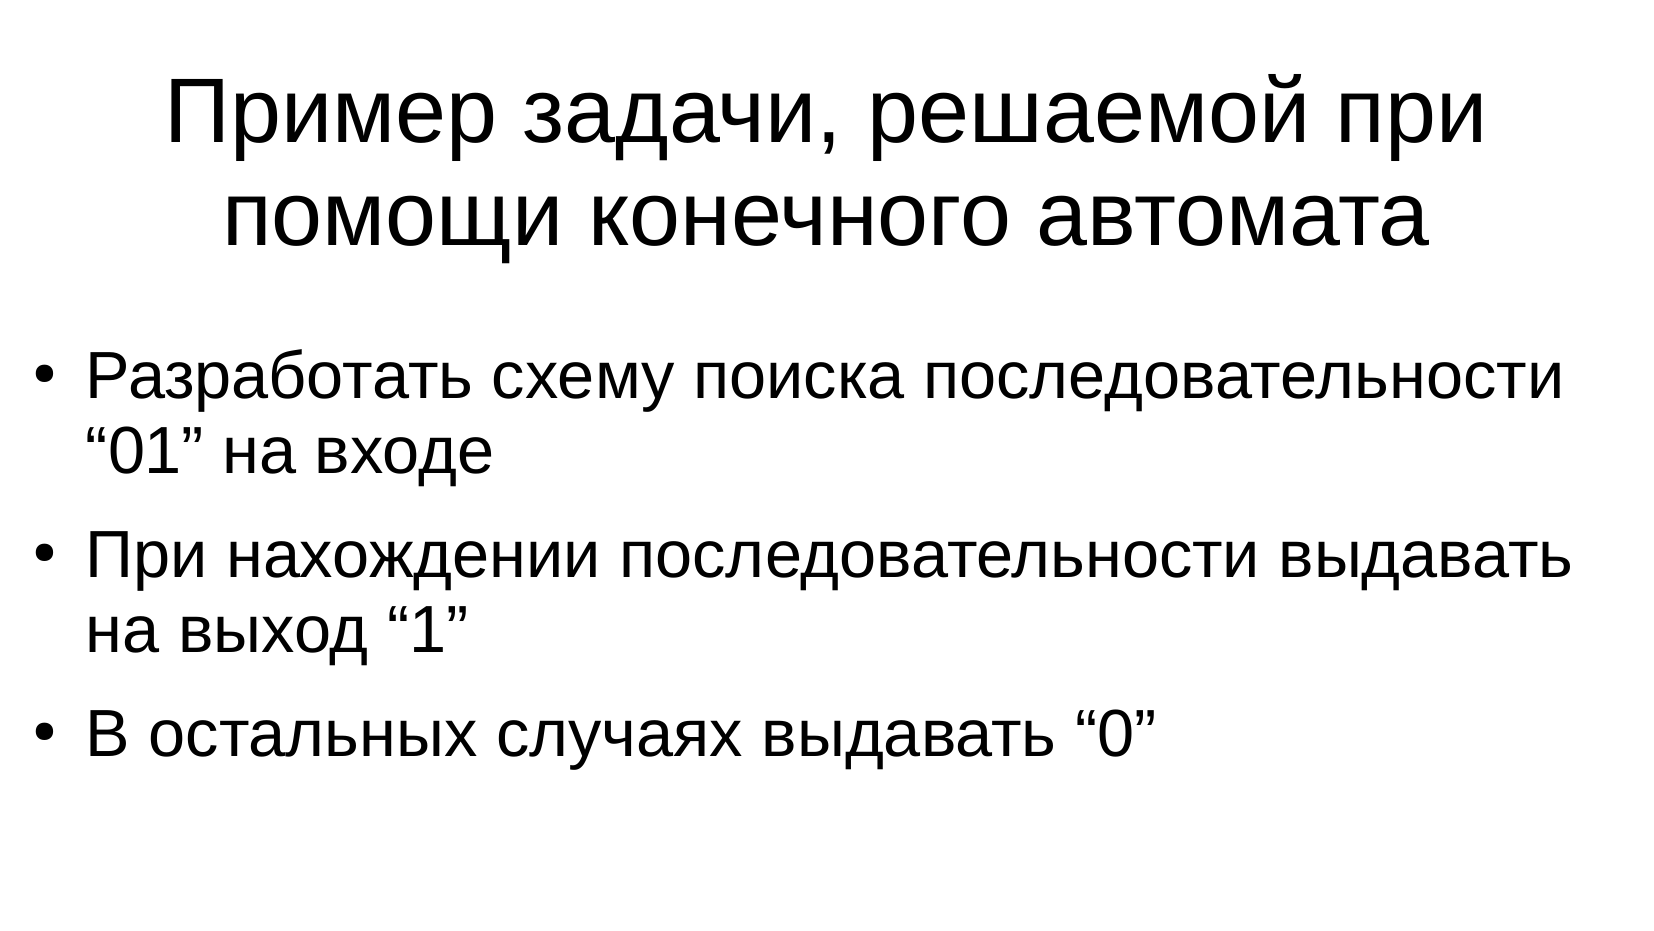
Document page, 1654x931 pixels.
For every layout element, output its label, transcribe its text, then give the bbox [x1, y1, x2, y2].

list Разработать схему поиска последовательности “01” на входе При нахождении последовательности выдавать на выход “1” В остальных случаях выдавать “0” [15, 338, 1636, 909]
title Пример задачи, решаемой при помощи конечного автомата [82, 59, 1571, 265]
